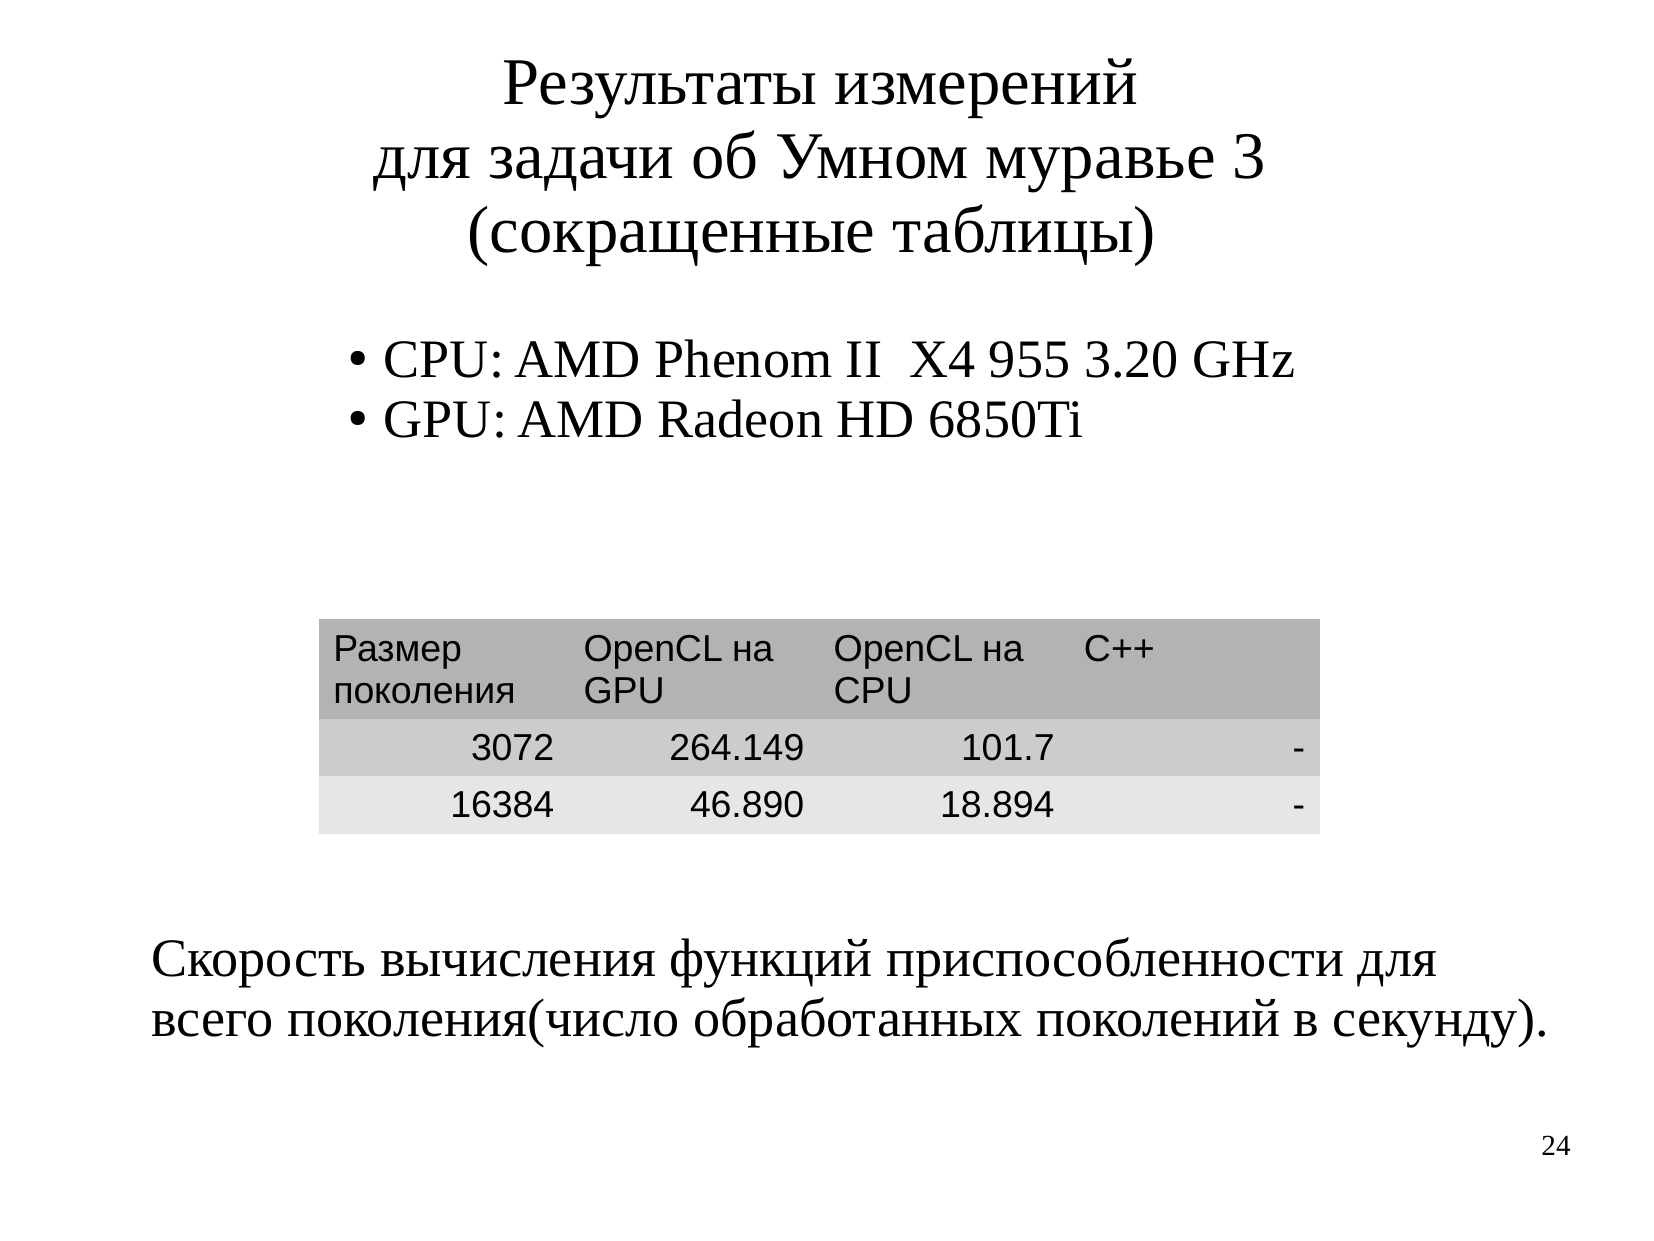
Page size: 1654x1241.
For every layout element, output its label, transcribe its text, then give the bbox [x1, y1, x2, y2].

text_box Скорость вычисления функций приспособленности для всего поколения(число обработанных поколений в секунду). [136, 921, 1567, 1099]
table_cell 3072 [319, 719, 569, 776]
table_cell 101.7 [819, 719, 1069, 776]
text_box Результаты измерений для задачи об Умном муравье 3 (сокращенные таблицы) [359, 37, 1283, 275]
table_header OpenCL на СPU [819, 619, 1069, 719]
table_header Размер поколения [319, 619, 569, 719]
table_header C++ [1069, 619, 1320, 719]
table_cell - [1069, 719, 1320, 776]
text_box CPU: AMD Phenom II X4 955 3.20 GHz GPU: AMD Radeon HD 6850Ti [333, 321, 1312, 520]
table_cell 46.890 [569, 776, 819, 834]
table_cell 18.894 [819, 776, 1069, 834]
table_header OpenCL на GPU [569, 619, 819, 719]
table_cell - [1069, 776, 1320, 834]
table_cell 16384 [319, 776, 569, 834]
table_cell 264.149 [569, 719, 819, 776]
